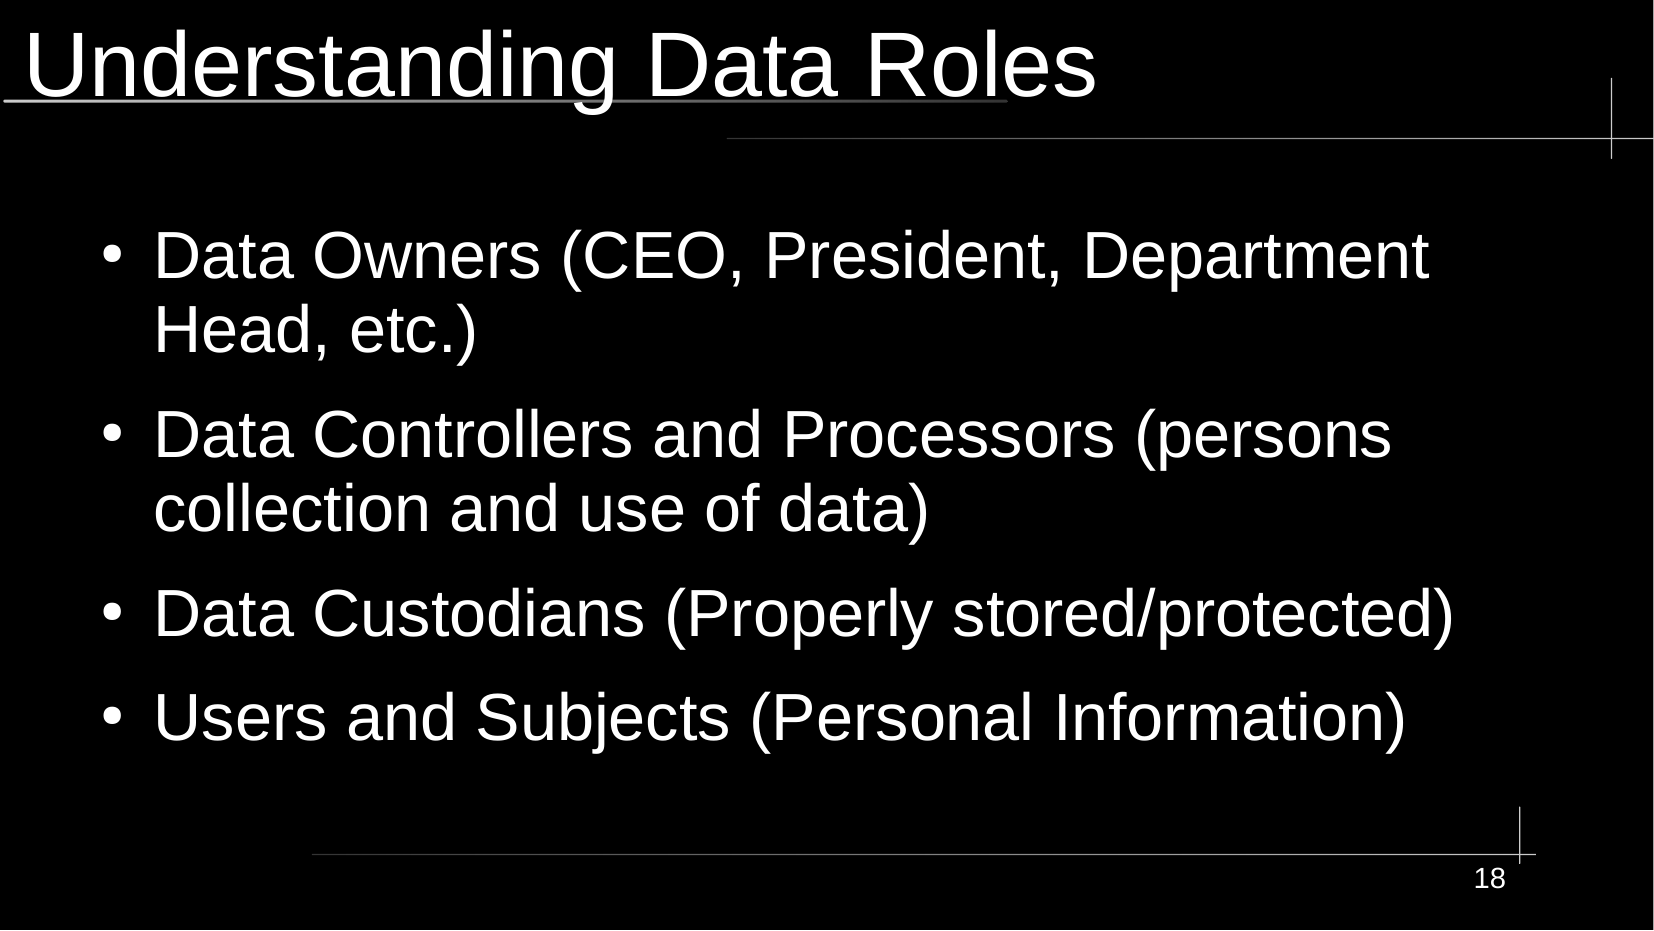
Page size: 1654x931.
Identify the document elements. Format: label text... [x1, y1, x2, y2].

list Data Owners (CEO, President, Department Head, etc.) Data Controllers and Processors (persons collection and use of data) Data Custodians (Properly stored/protected) Users and Subjects (Personal Information) [82, 217, 1571, 851]
title Understanding Data Roles [23, 11, 1589, 119]
